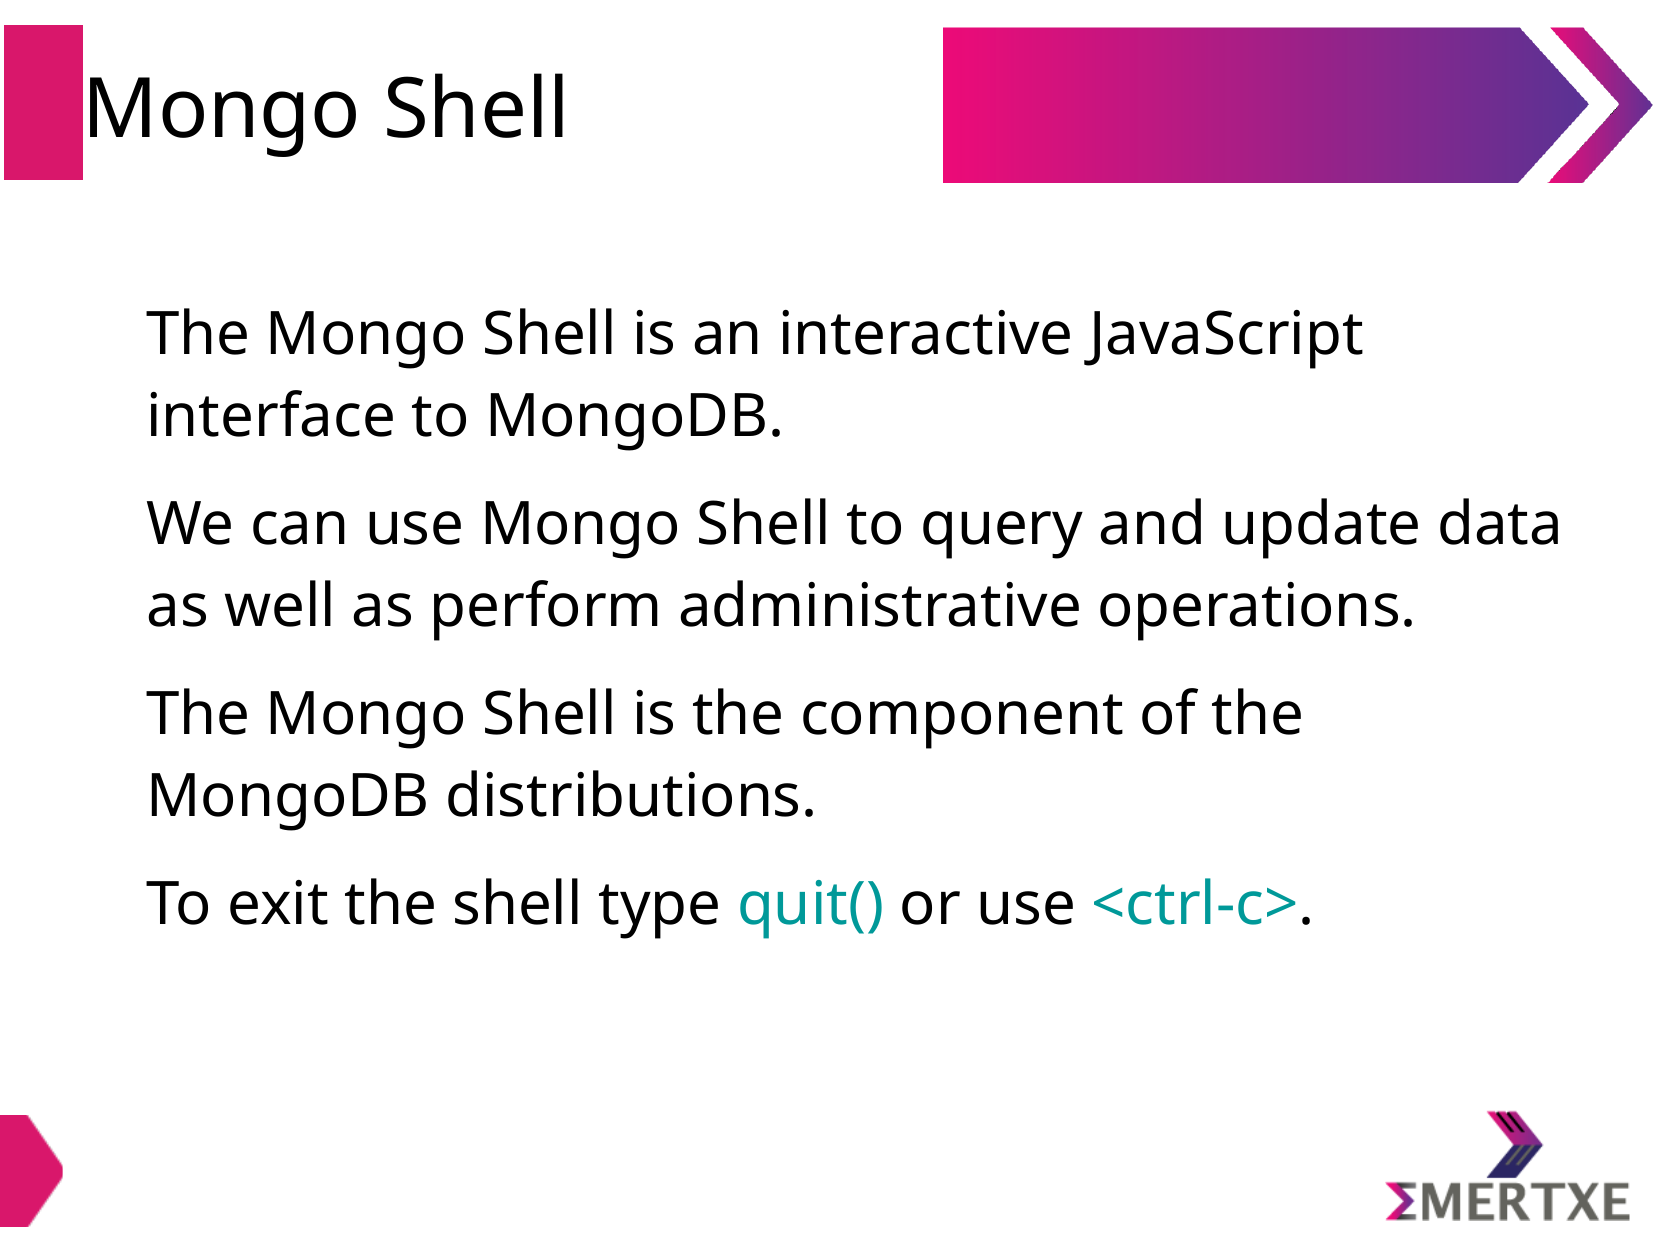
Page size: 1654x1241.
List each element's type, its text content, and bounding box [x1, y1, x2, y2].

picture [1385, 1107, 1631, 1221]
list The Mongo Shell is an interactive JavaScript interface to MongoDB. We can use Mongo Shell to query and update data as well as perform administrative operations. The Mongo Shell is the component of the MongoDB distributions. To exit the shell type quit() or use <ctrl-c>. [82, 290, 1571, 1010]
picture [1571, 27, 1653, 183]
title Mongo Shell [82, 2, 1571, 210]
